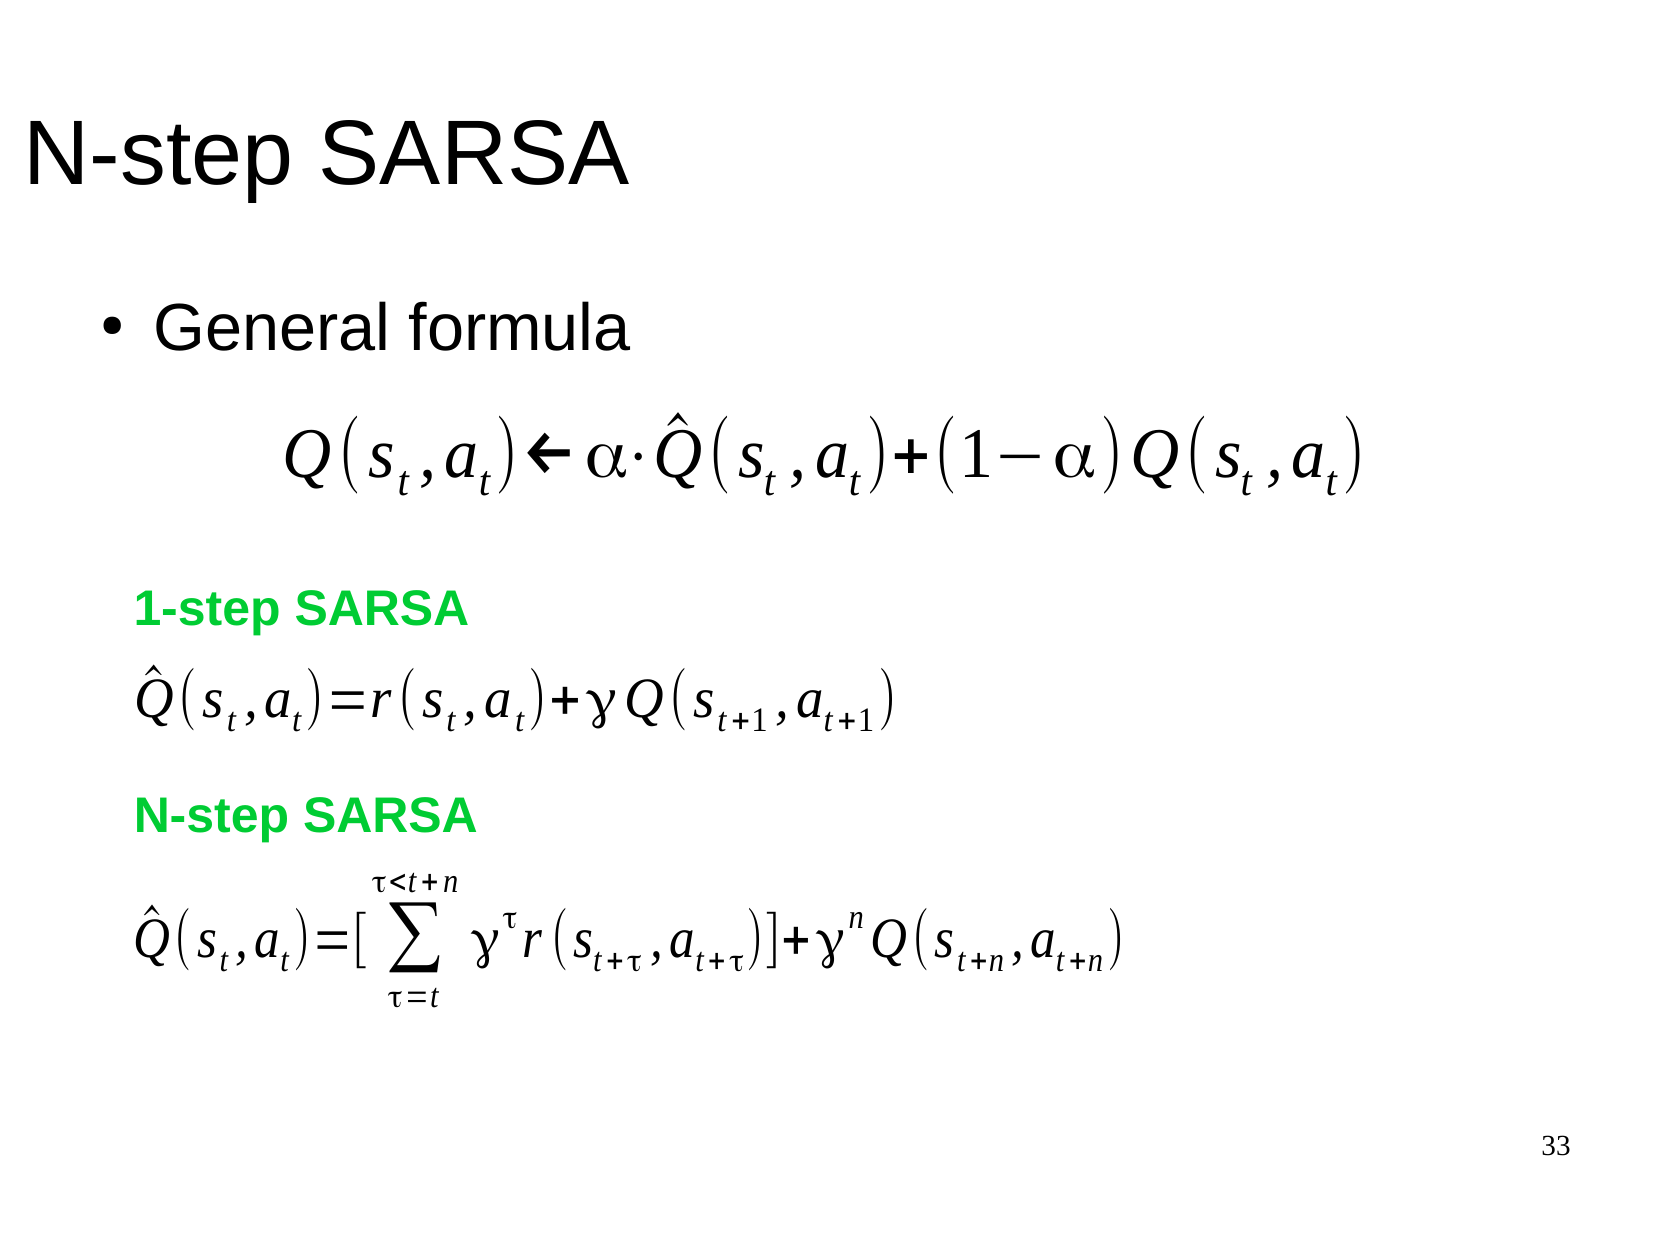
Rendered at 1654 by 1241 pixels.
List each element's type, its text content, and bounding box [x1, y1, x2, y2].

text_box N-step SARSA [118, 779, 493, 851]
text_box 1-step SARSA [118, 573, 485, 645]
title N-step SARSA [23, 49, 1512, 257]
list General formula [82, 290, 1571, 1010]
chart [120, 860, 1137, 1017]
chart [265, 406, 1383, 505]
chart [120, 659, 909, 739]
